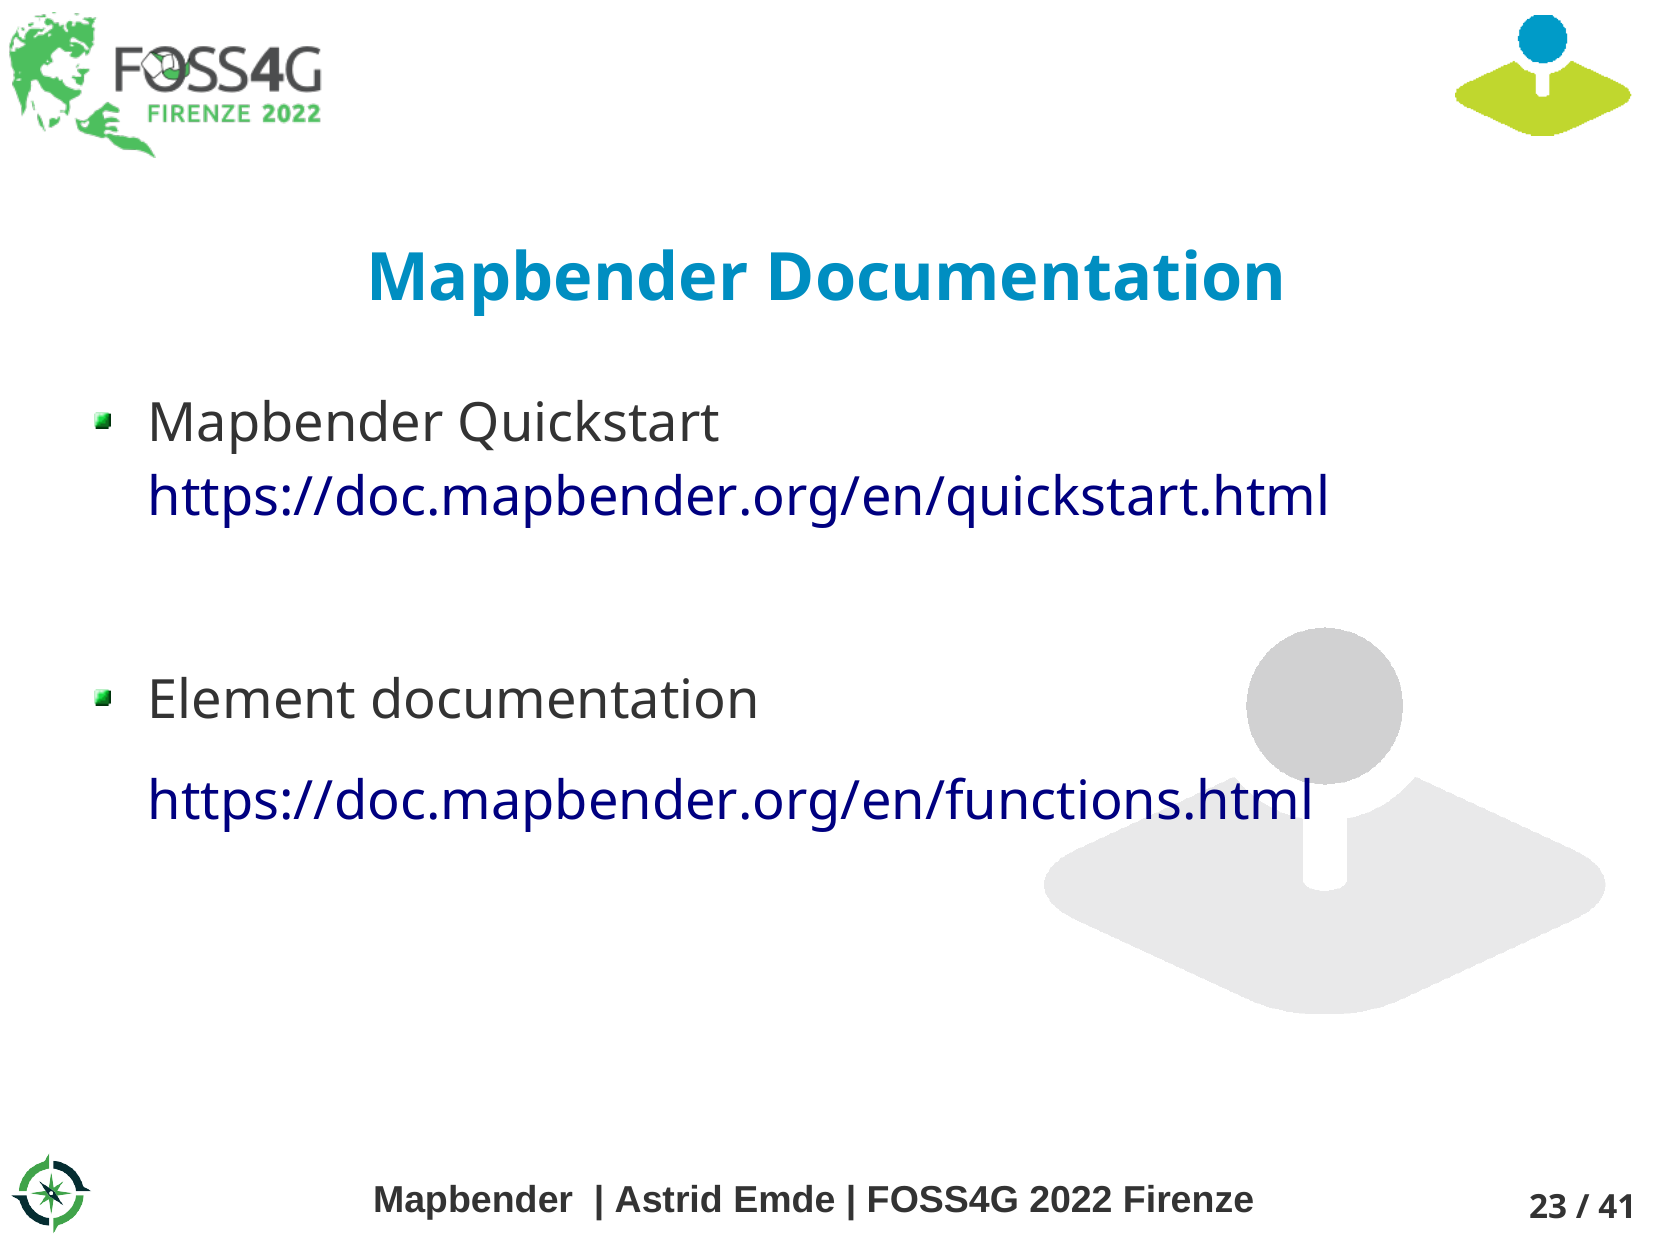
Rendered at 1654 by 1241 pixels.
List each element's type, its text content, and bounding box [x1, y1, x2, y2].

picture [1455, 15, 1633, 136]
picture [10, 1152, 92, 1234]
title Mapbender Documentation [82, 208, 1571, 342]
list Mapbender Quickstart https://doc.mapbender.org/en/quickstart.html Element documentation https://doc.mapbender.org/en/functions.html [76, 383, 1565, 1188]
picture [0, 12, 376, 158]
